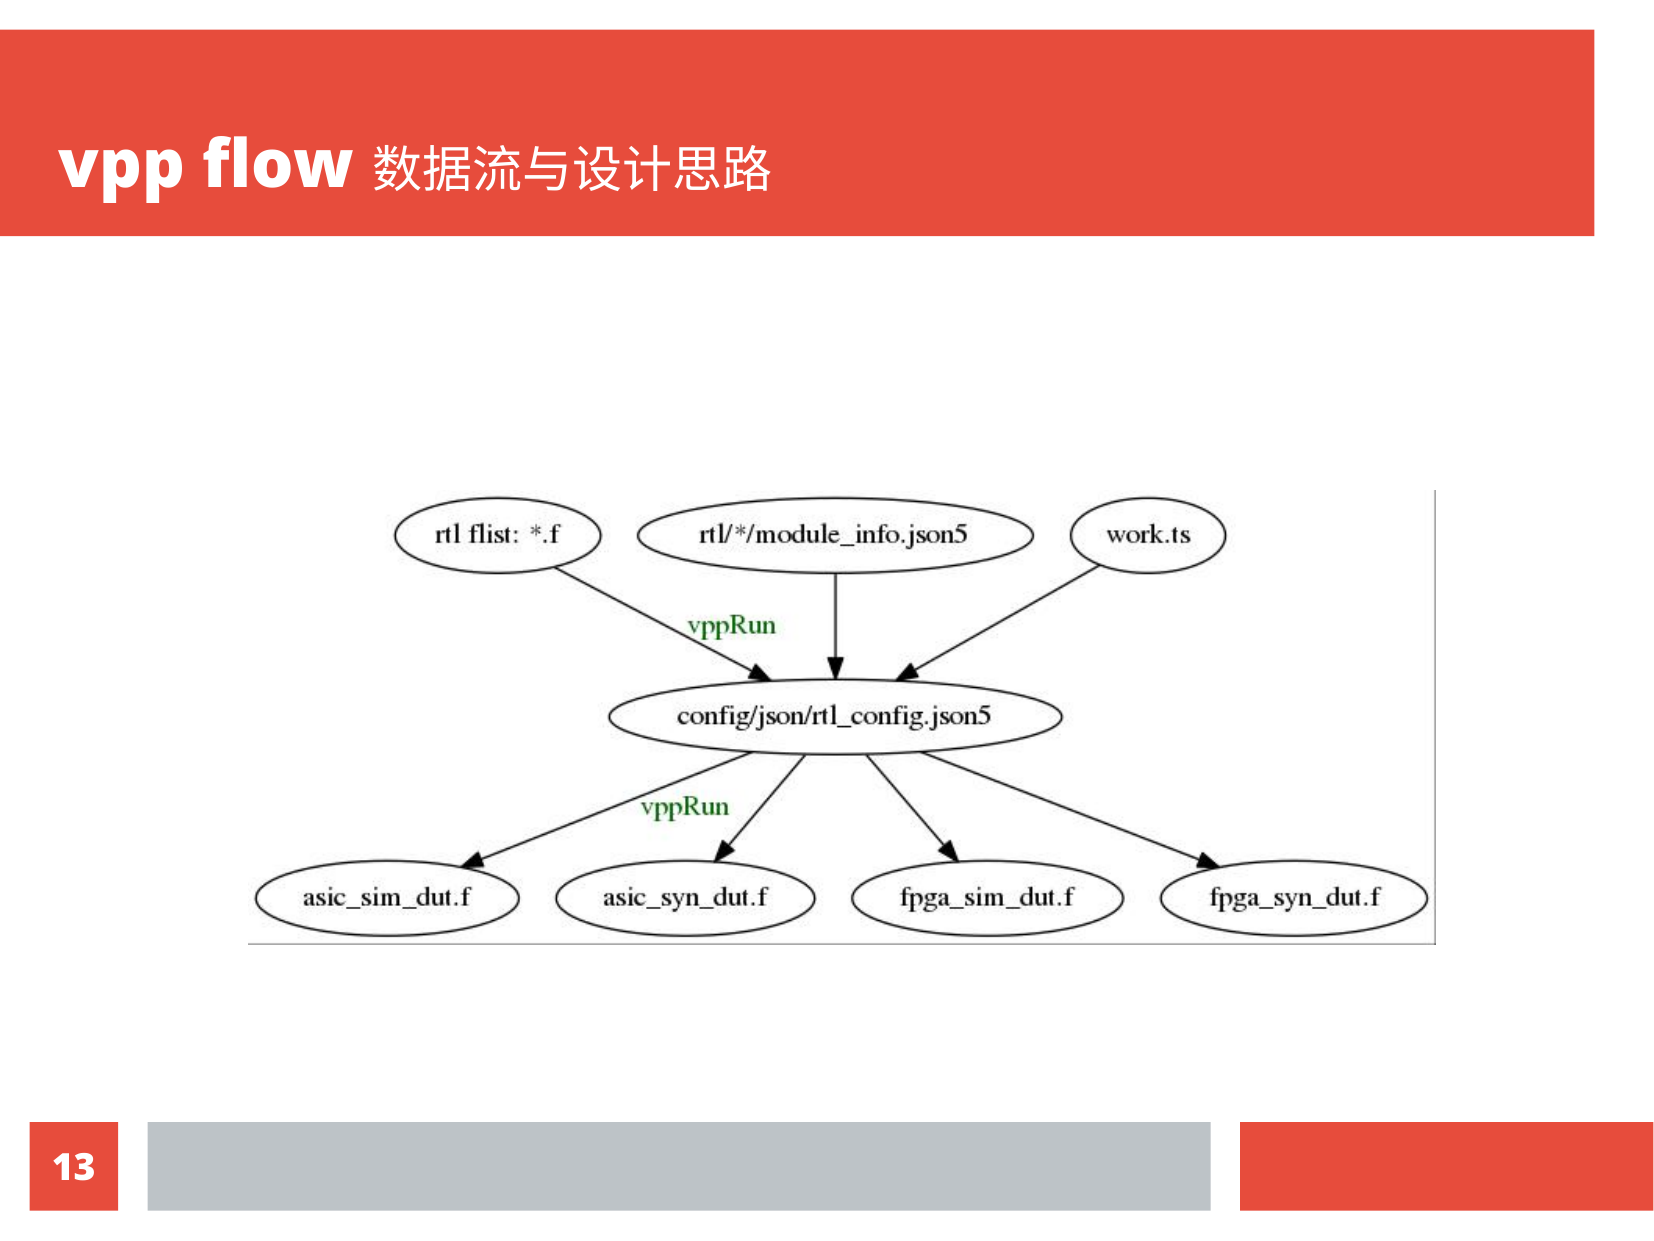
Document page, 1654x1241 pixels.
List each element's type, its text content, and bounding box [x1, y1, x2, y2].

title vpp flow数据流与设计思路 [59, 59, 1595, 207]
picture [248, 490, 1436, 945]
